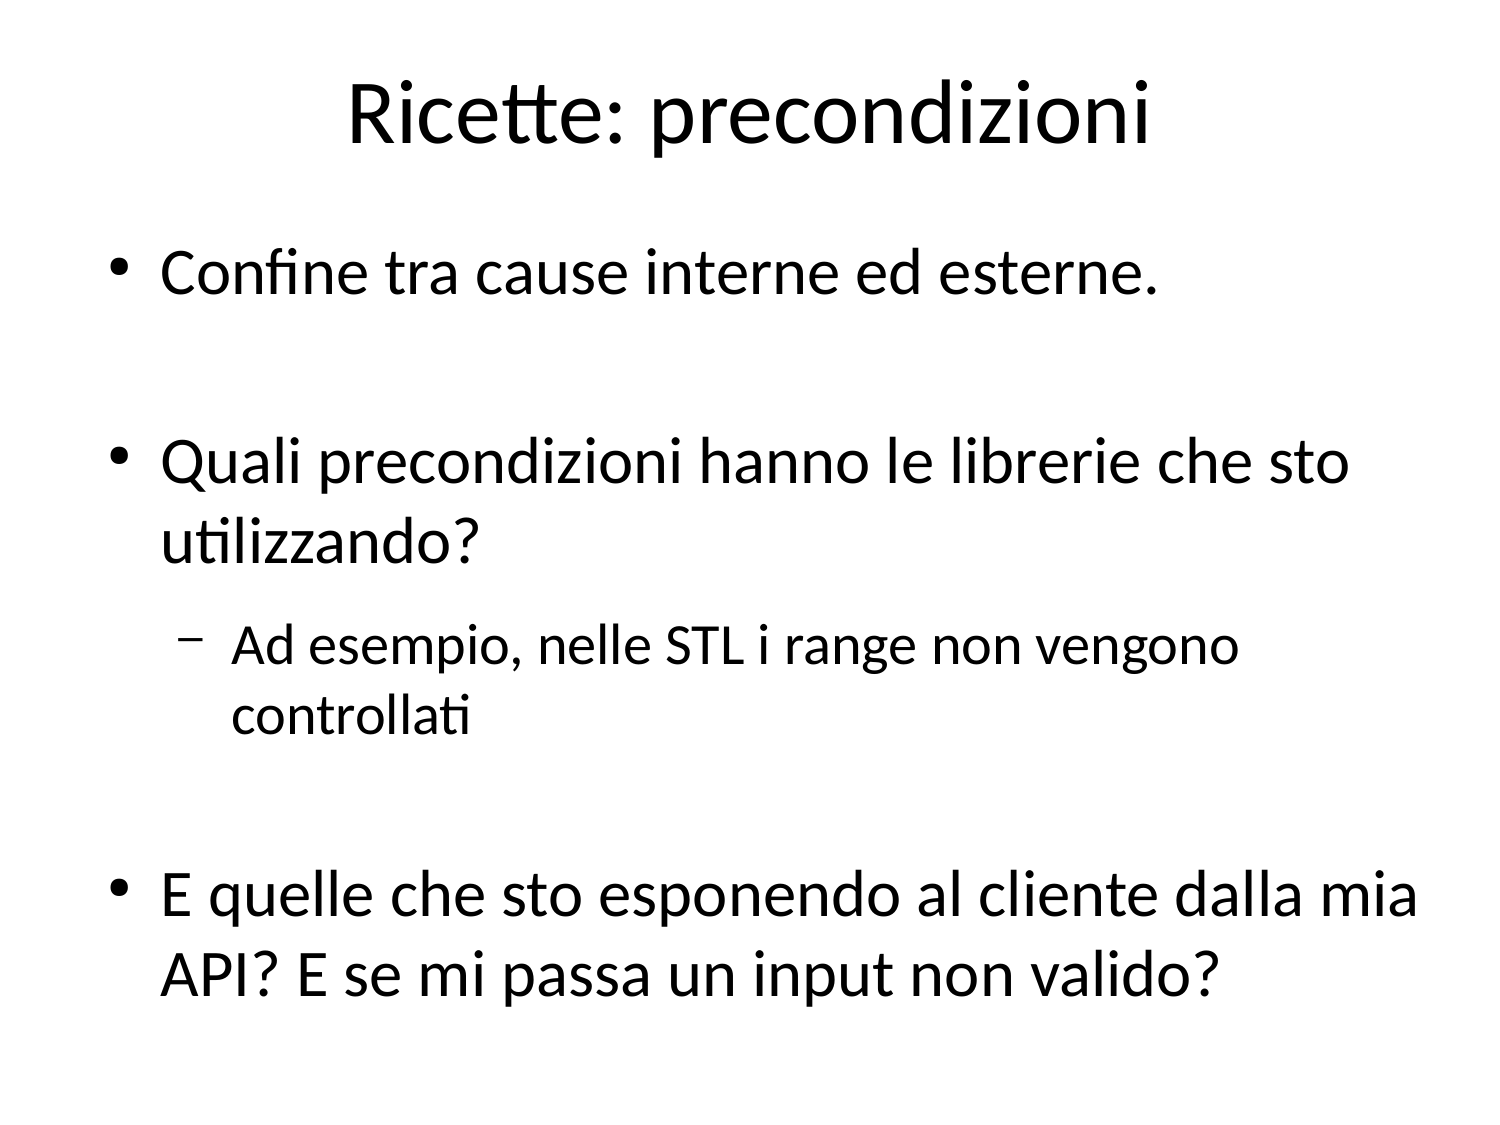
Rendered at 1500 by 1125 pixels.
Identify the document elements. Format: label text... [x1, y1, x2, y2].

list Confine tra cause interne ed esterne. Quali precondizioni hanno le librerie che sto utilizzando? Ad esempio, nelle STL i range non vengono controllati E quelle che sto esponendo al cliente dalla mia API? E se mi passa un input non valido? [74, 111, 1500, 854]
title Ricette: precondizioni [74, 44, 1425, 111]
